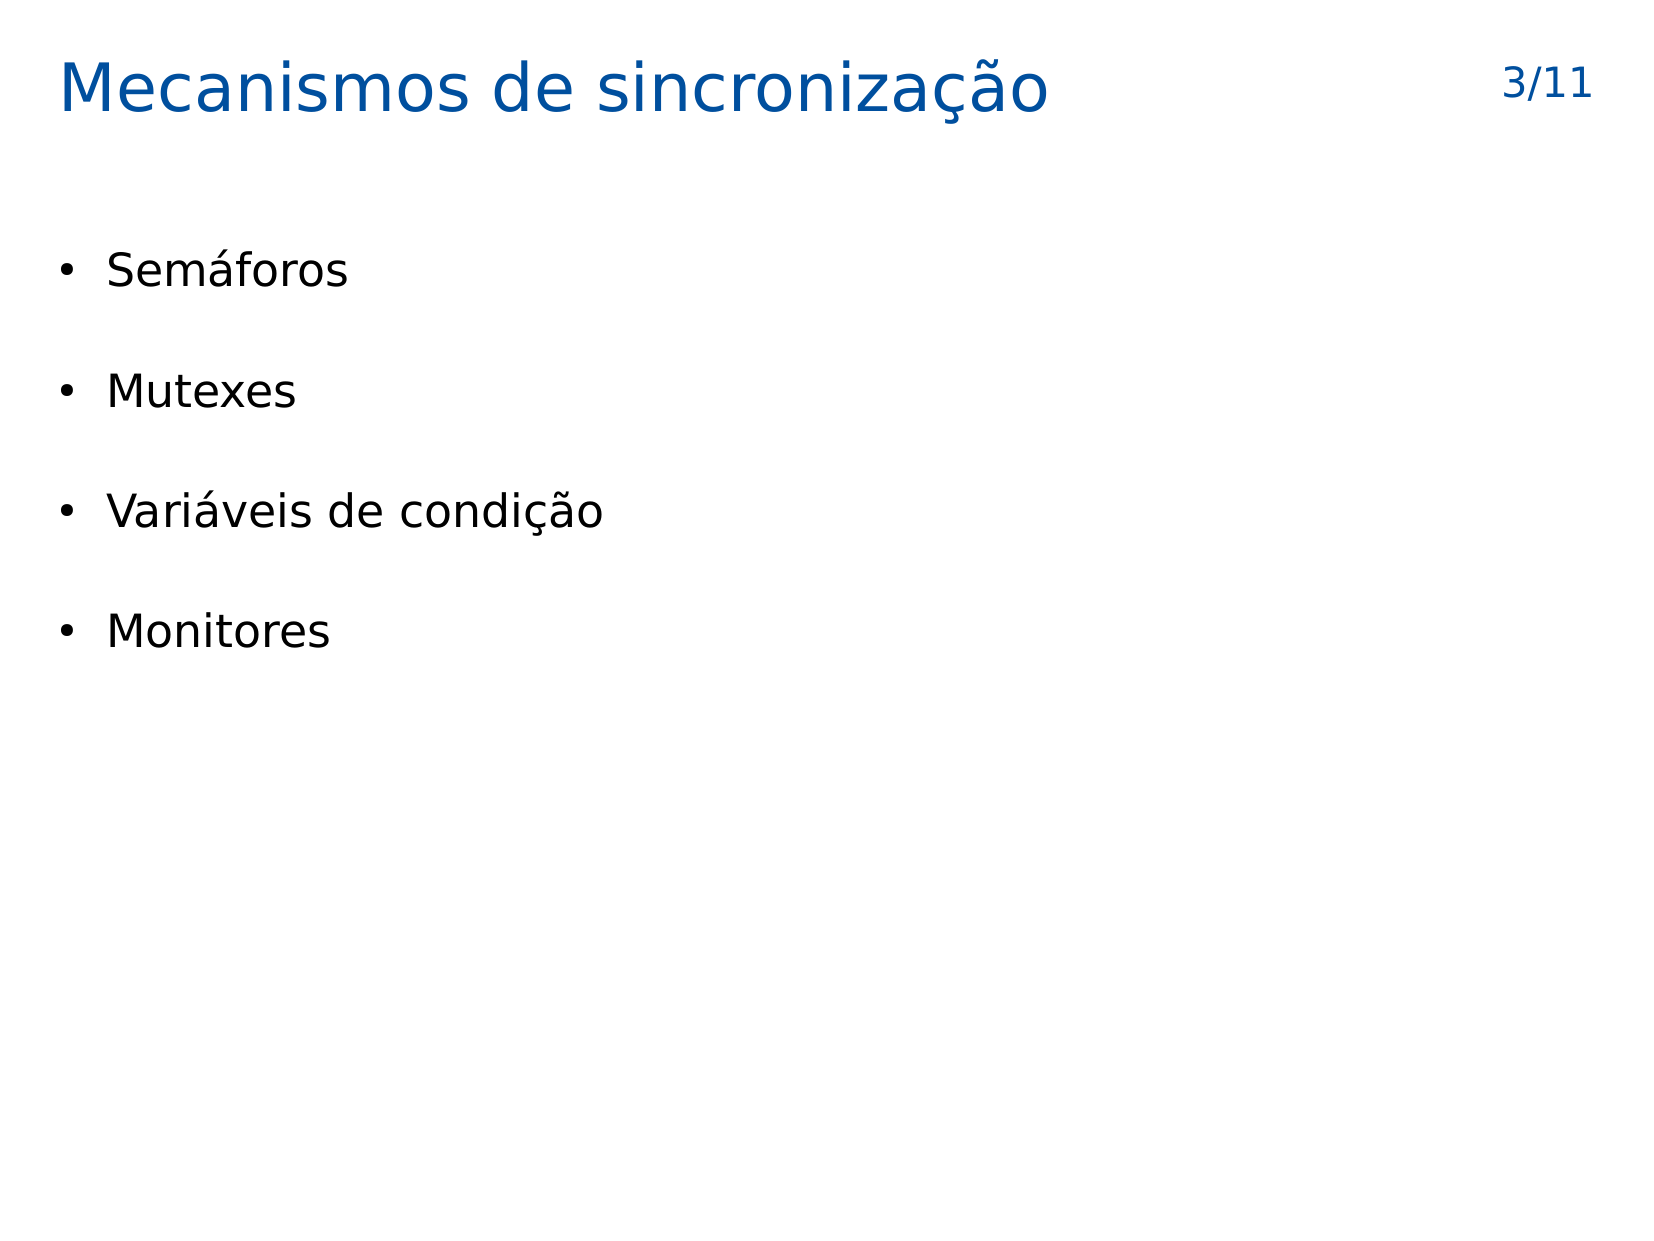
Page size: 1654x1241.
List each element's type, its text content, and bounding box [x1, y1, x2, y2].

list Semáforos Mutexes Variáveis de condição Monitores [59, 236, 1595, 1211]
title Mecanismos de sincronização [59, 29, 1625, 148]
